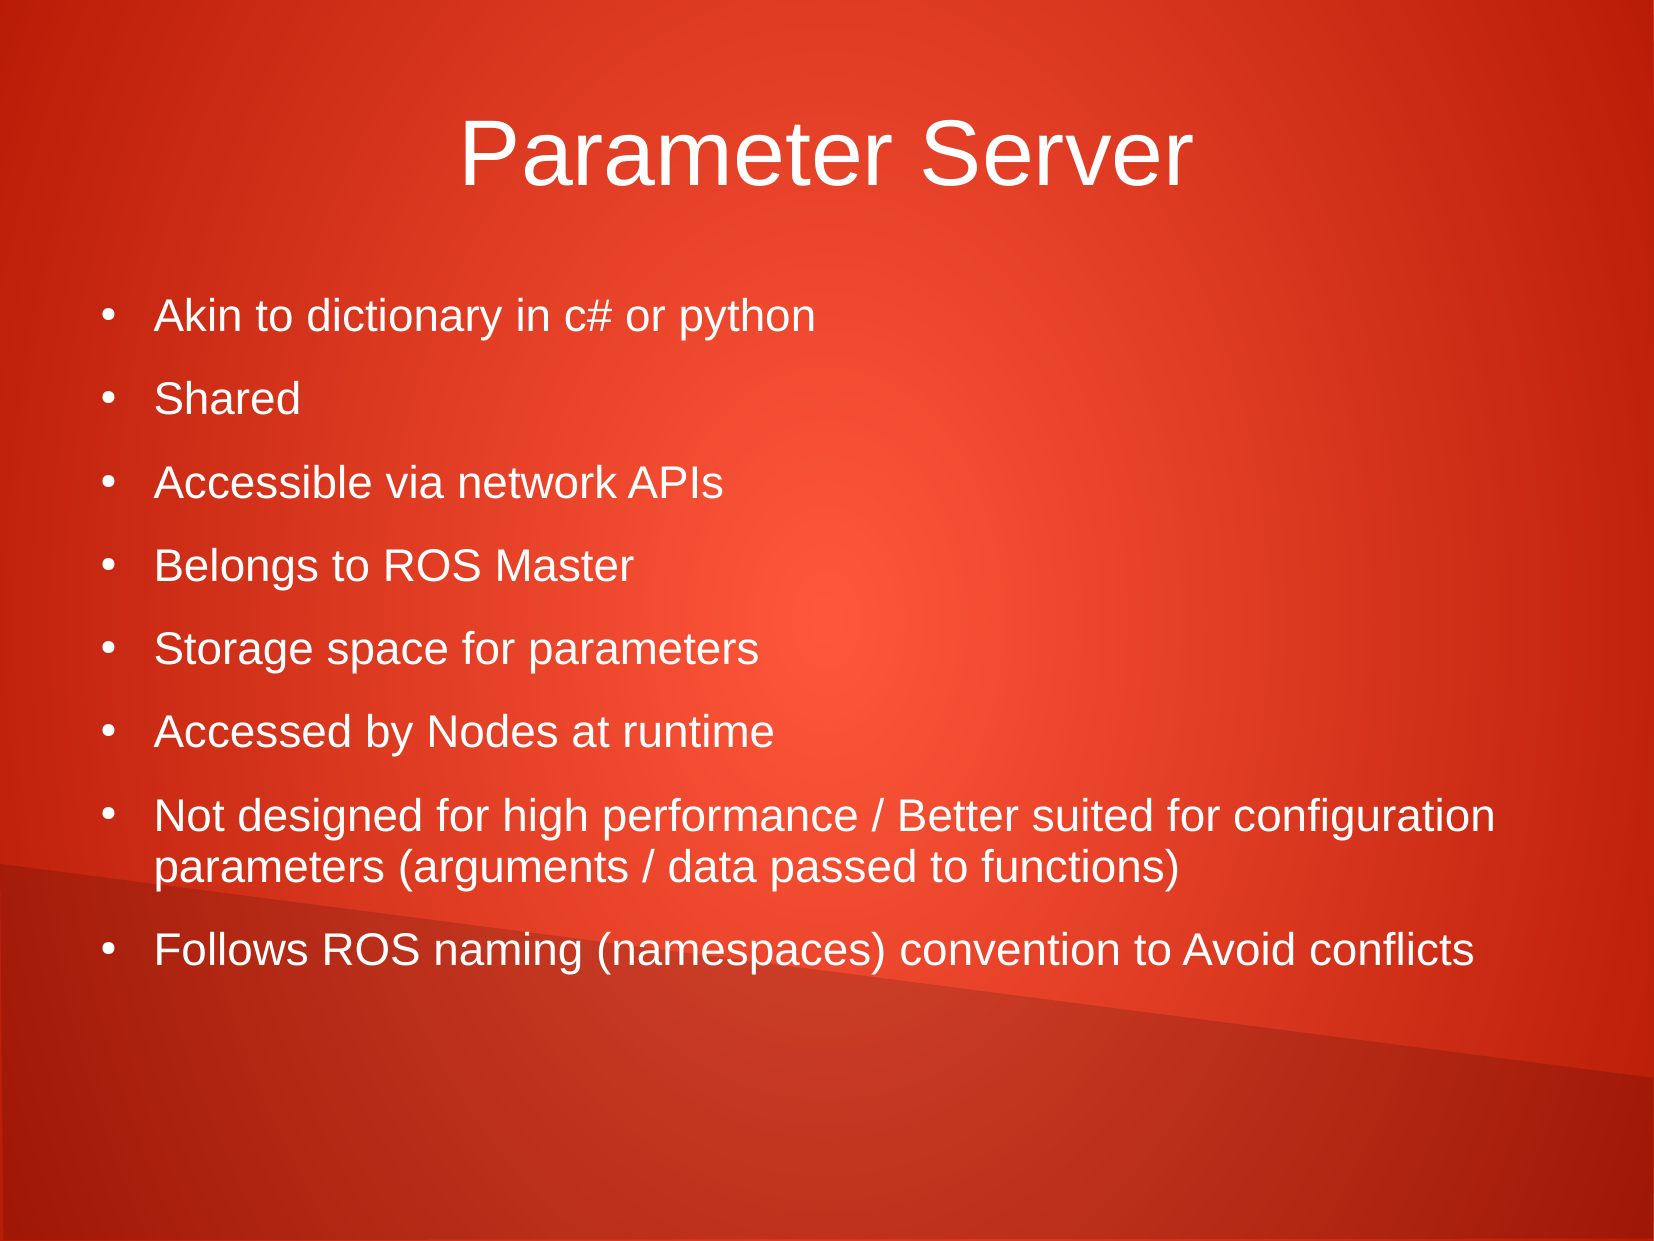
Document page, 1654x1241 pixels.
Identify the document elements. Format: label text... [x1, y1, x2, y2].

title Parameter Server [82, 49, 1571, 257]
list Akin to dictionary in c# or python Shared Accessible via network APIs Belongs to ROS Master Storage space for parameters Accessed by Nodes at runtime Not designed for high performance / Better suited for configuration parameters (arguments / data passed to functions) Follows ROS naming (namespaces) convention to Avoid conflicts [82, 290, 1571, 1216]
